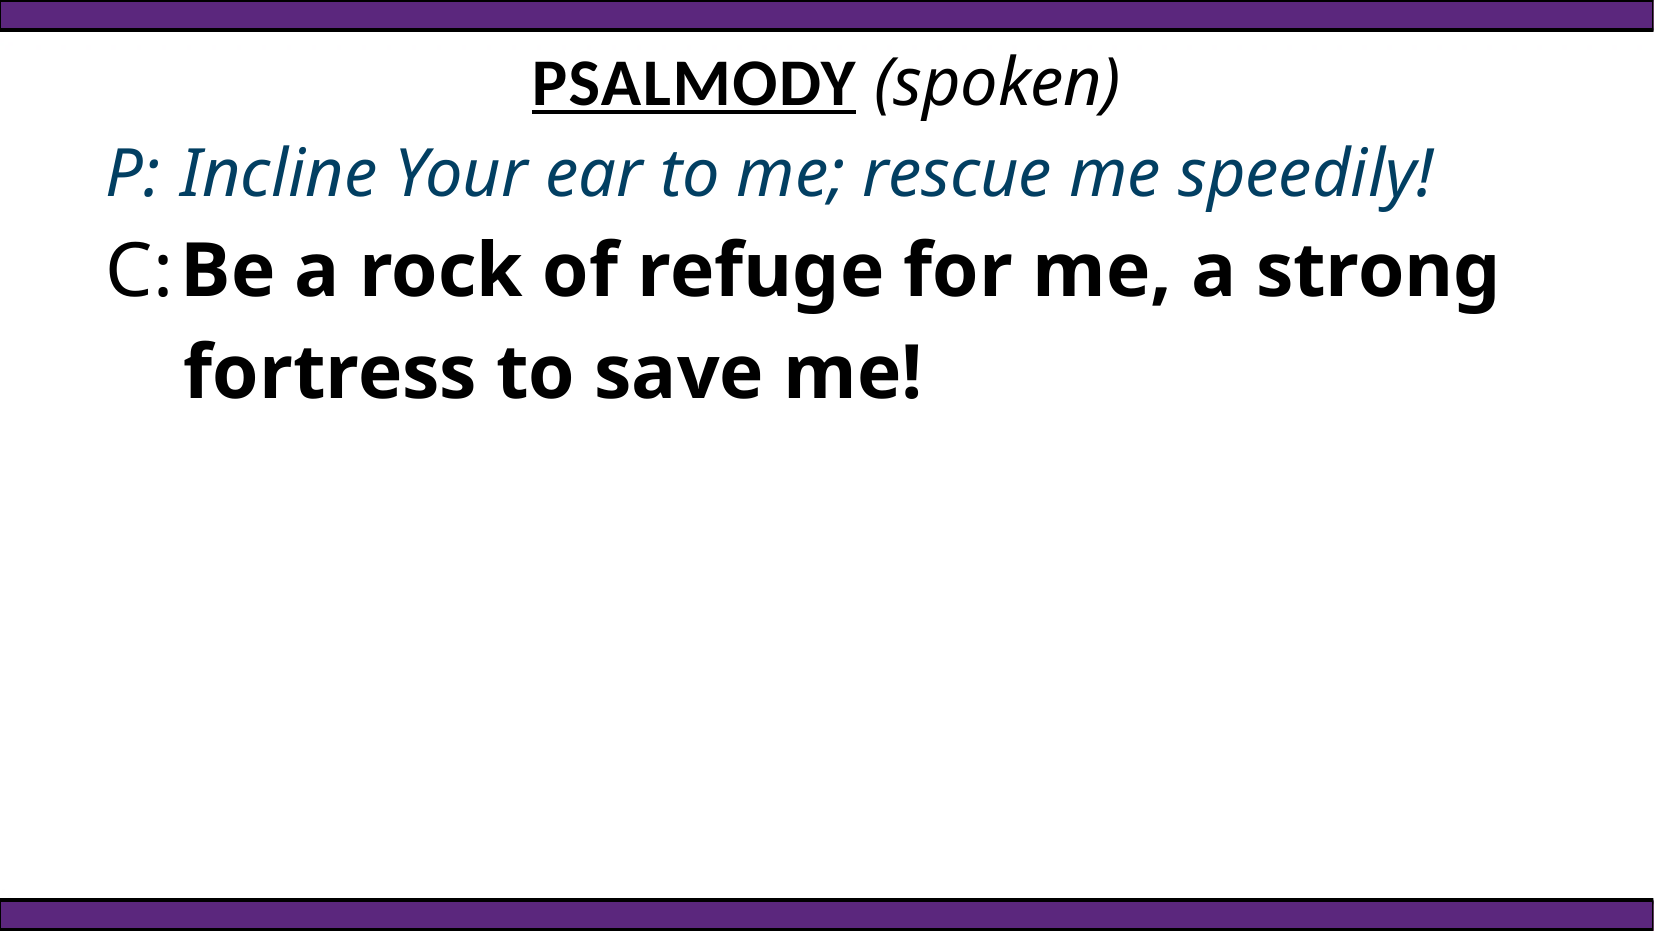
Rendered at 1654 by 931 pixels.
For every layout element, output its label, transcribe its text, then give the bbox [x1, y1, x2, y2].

text_box PSALMODY (spoken) P: Incline Your ear to me; rescue me speedily! C: Be a rock of refuge for me, a strong fortress to save me! [90, 27, 1563, 436]
picture [0, 31, 1654, 900]
text_box [0, 0, 1654, 31]
text_box [0, 900, 1654, 931]
